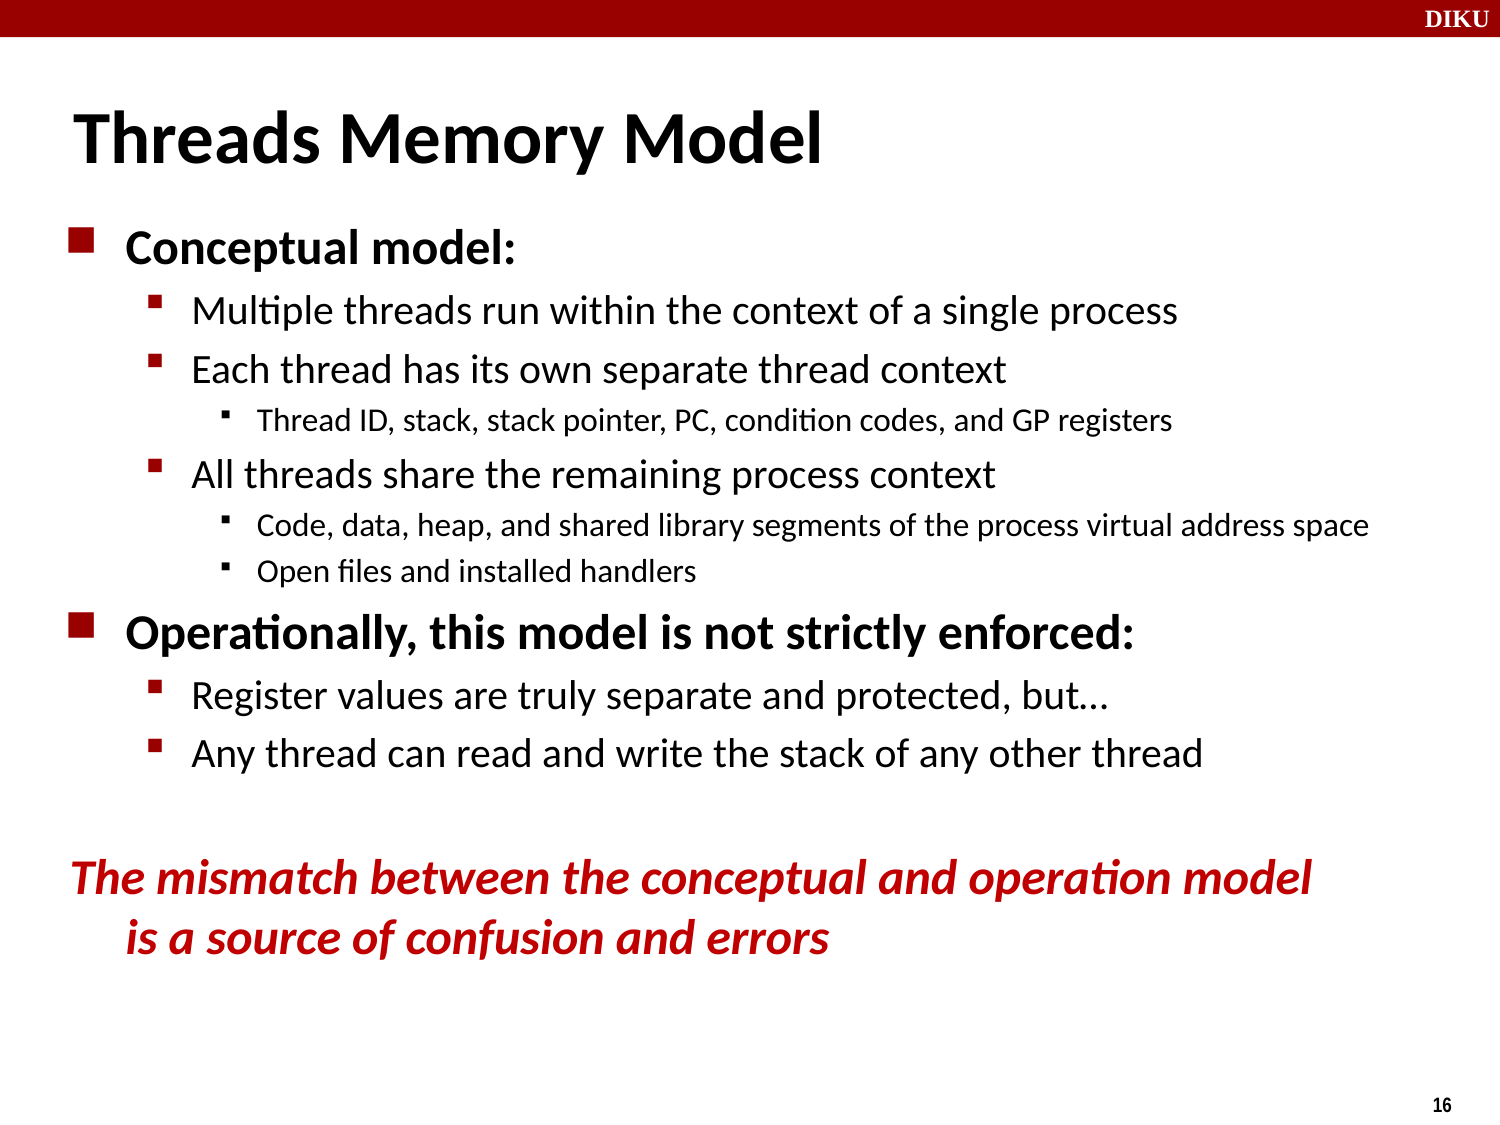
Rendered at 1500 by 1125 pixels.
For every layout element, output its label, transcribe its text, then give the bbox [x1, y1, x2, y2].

text_box Threads Memory Model [58, 71, 1304, 197]
text_box Conceptual model: Multiple threads run within the context of a single process Each thread has its own separate thread context Thread ID, stack, stack pointer, PC, condition codes, and GP registers All threads share the remaining process context Code, data, heap, and shared library segments of the process virtual address space Open files and installed handlers Operationally, this model is not strictly enforced: Register values are truly separate and protected, but… Any thread can read and write the stack of any other thread The mismatch between the conceptual and operation model is a source of confusion and errors [54, 207, 1400, 1023]
